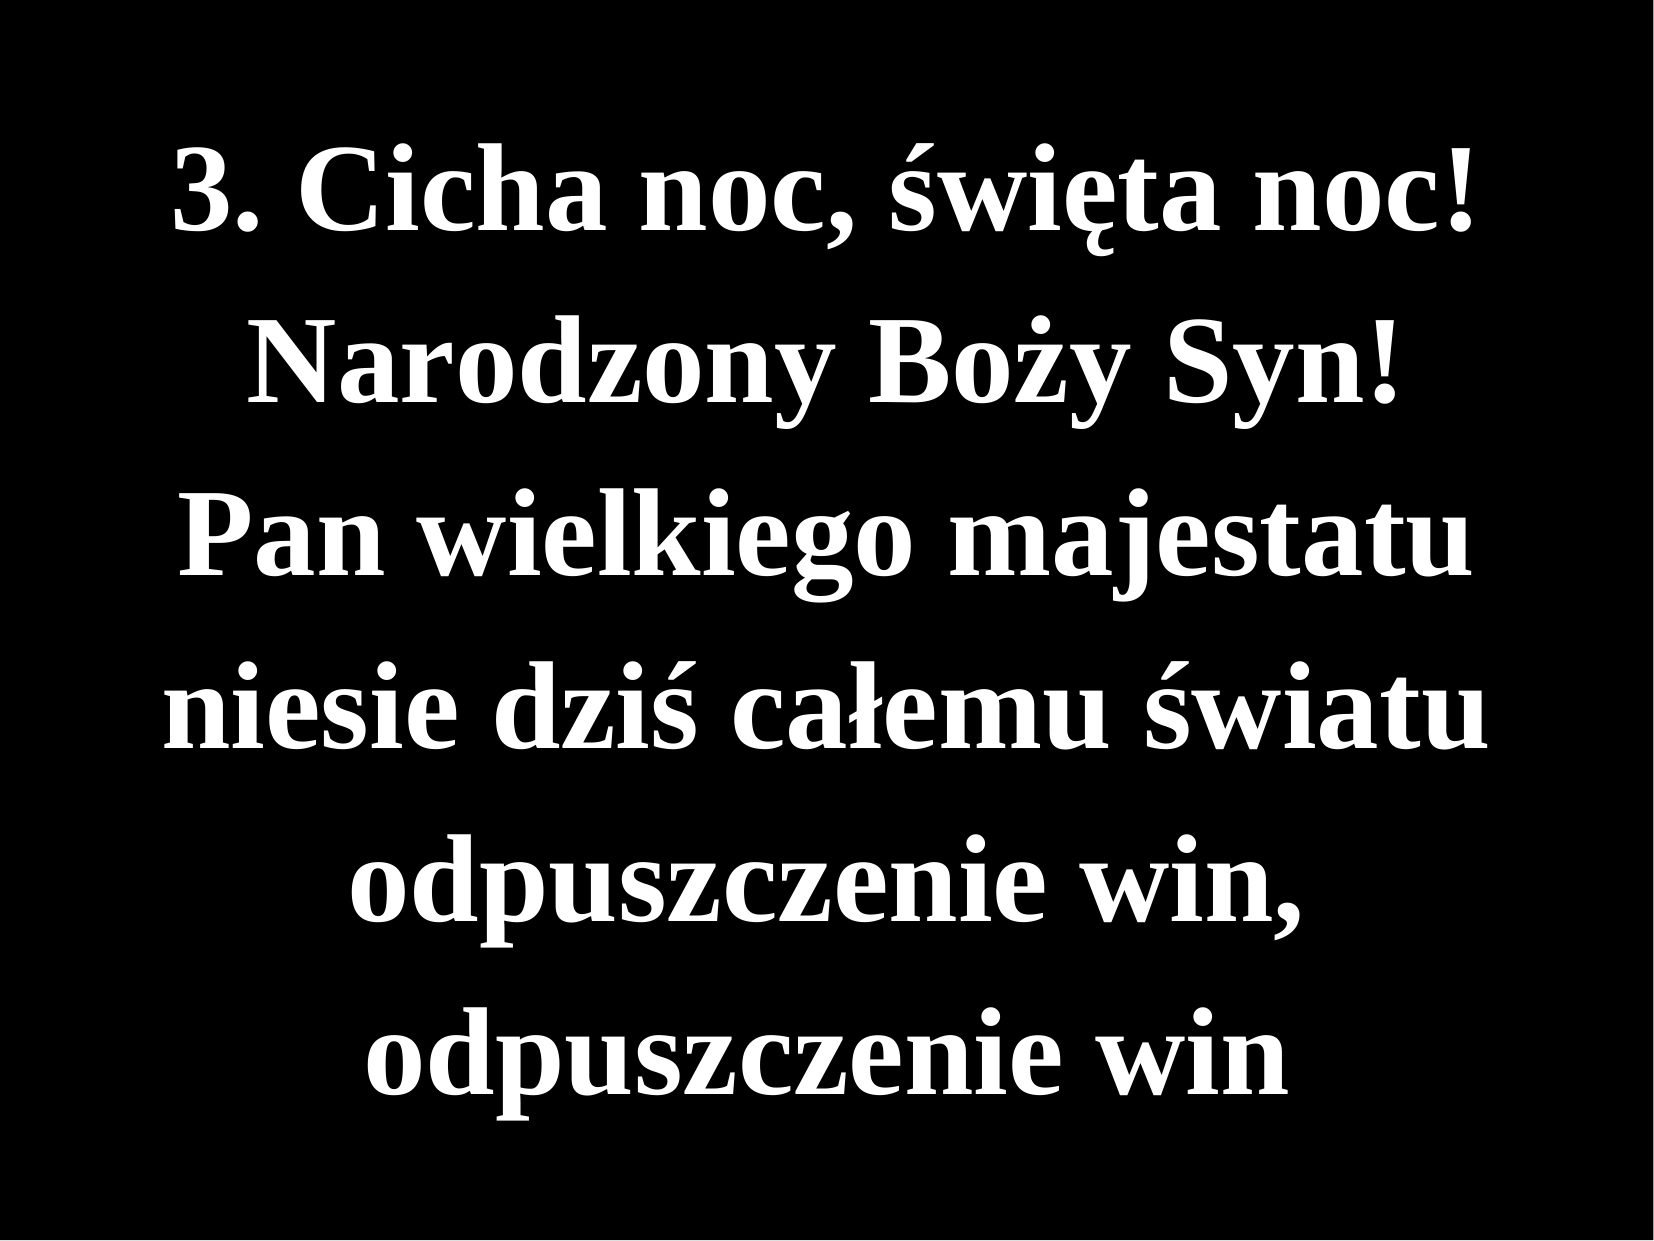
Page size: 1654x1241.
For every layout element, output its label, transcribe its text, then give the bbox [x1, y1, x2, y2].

title 3. Cicha noc, święta noc! ppp Narodzony Boży Syn! ppp Pan wielkiego majestatu ppp niesie dziś całemu światu ppp odpuszczenie win, ppp odpuszczenie win [0, 0, 1654, 1241]
